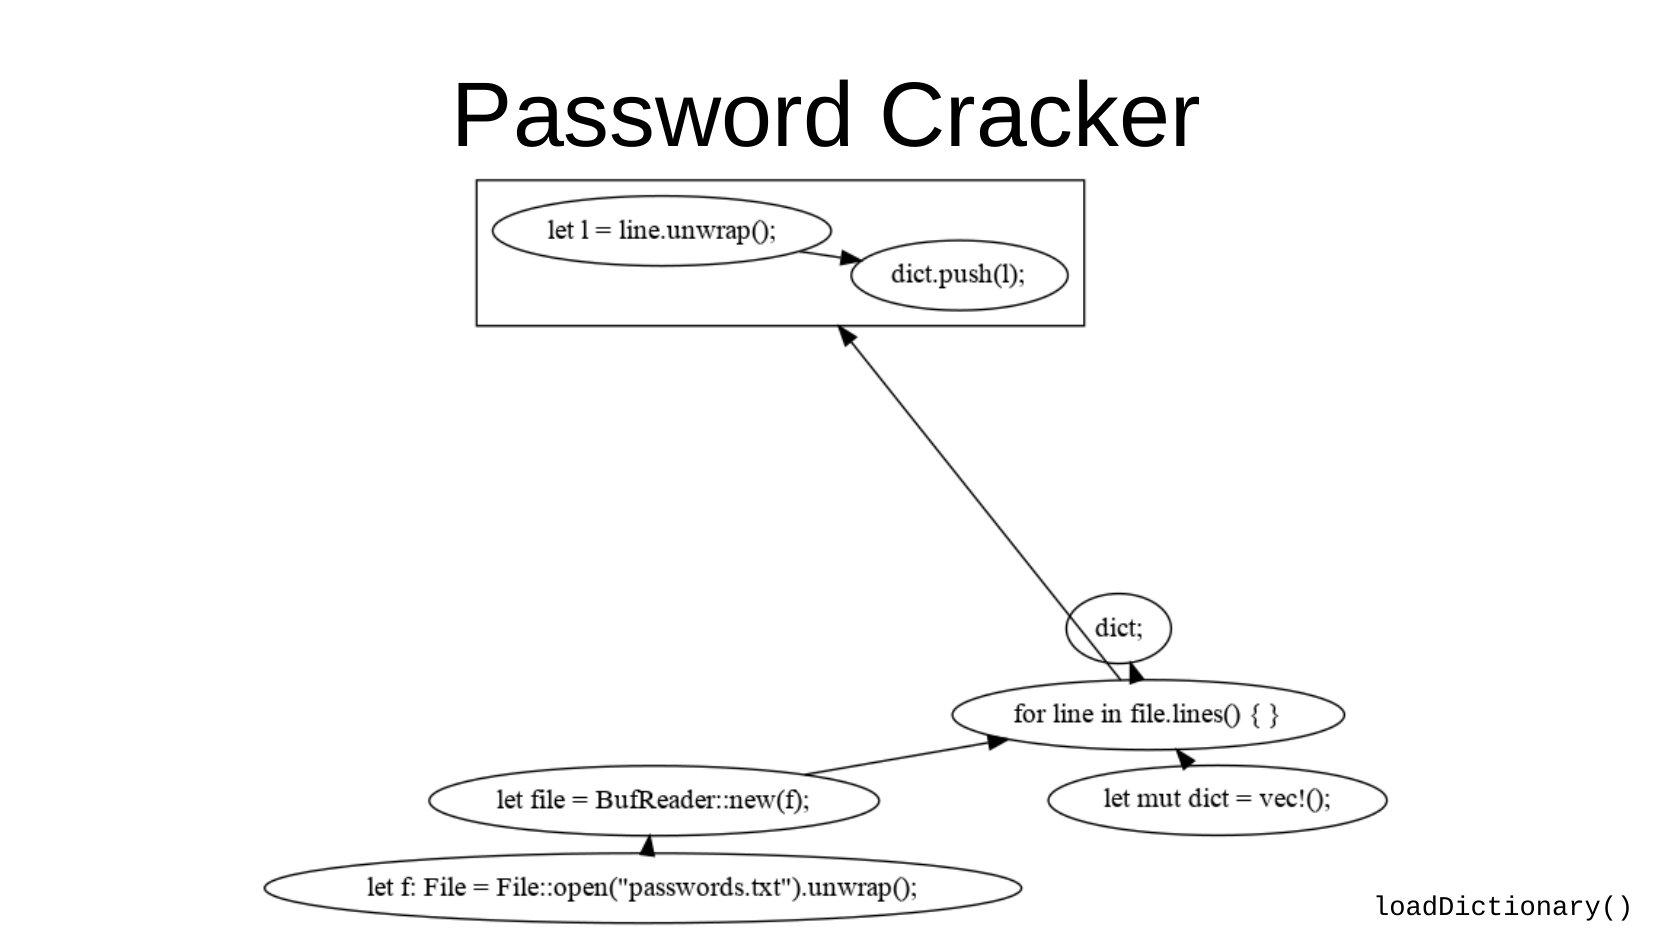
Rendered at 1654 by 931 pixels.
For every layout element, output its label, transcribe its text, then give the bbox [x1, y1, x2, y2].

picture [258, 172, 1395, 931]
text_box loadDictionary() [1358, 885, 1654, 931]
title Password Cracker [82, 37, 1571, 193]
